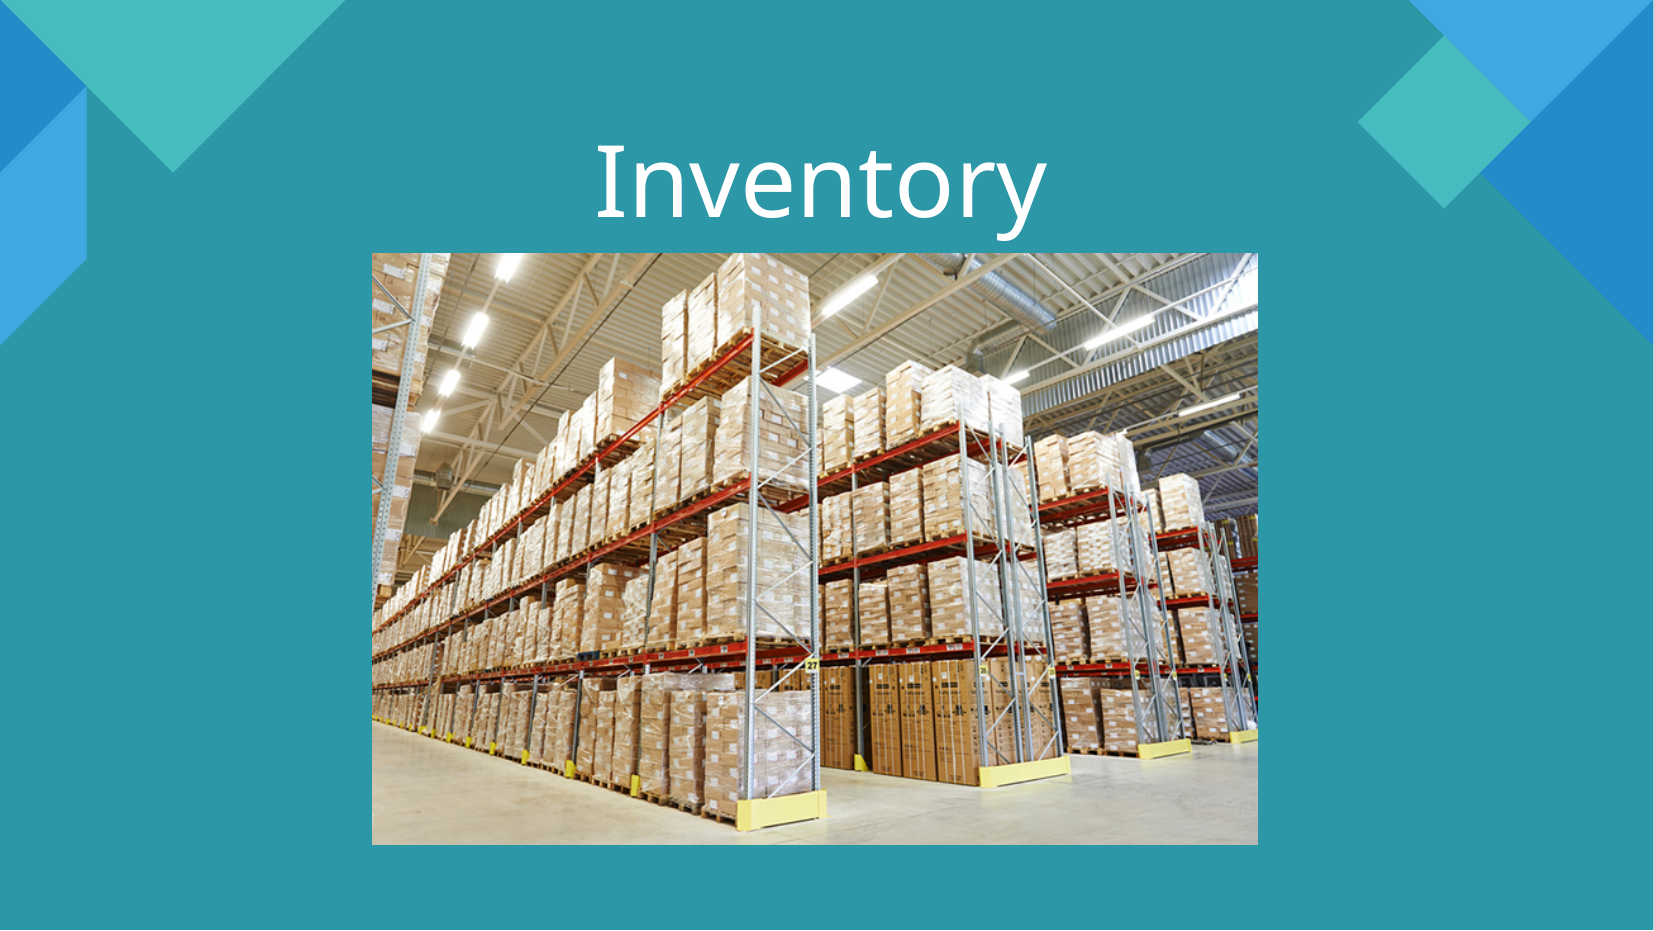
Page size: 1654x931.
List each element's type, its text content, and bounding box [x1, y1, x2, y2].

picture [372, 253, 1258, 845]
title Inventory [53, 112, 1589, 245]
